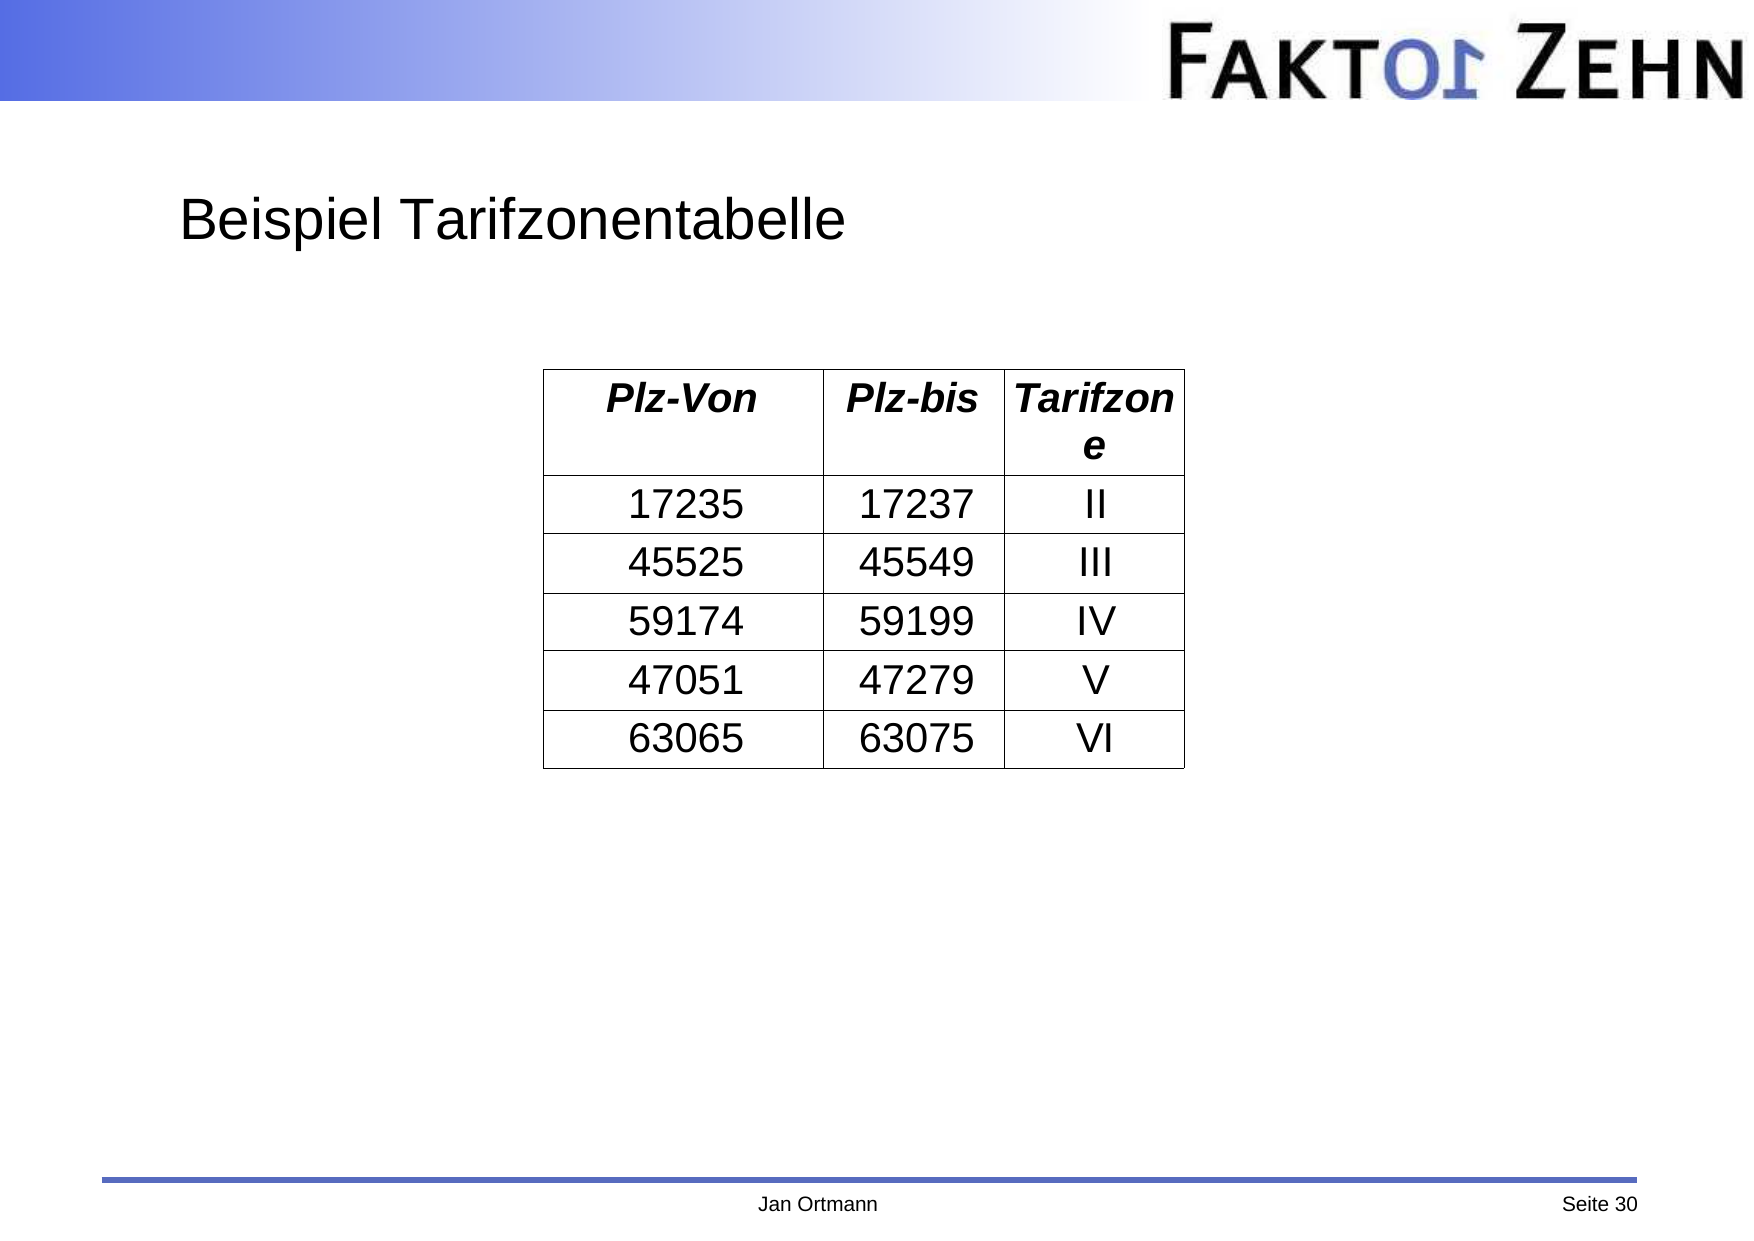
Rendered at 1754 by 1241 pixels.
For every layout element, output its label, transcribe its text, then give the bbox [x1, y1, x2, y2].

title Beispiel Tarifzonentabelle [179, 142, 1576, 296]
chart [265, 369, 1504, 978]
picture [1162, 7, 1752, 100]
